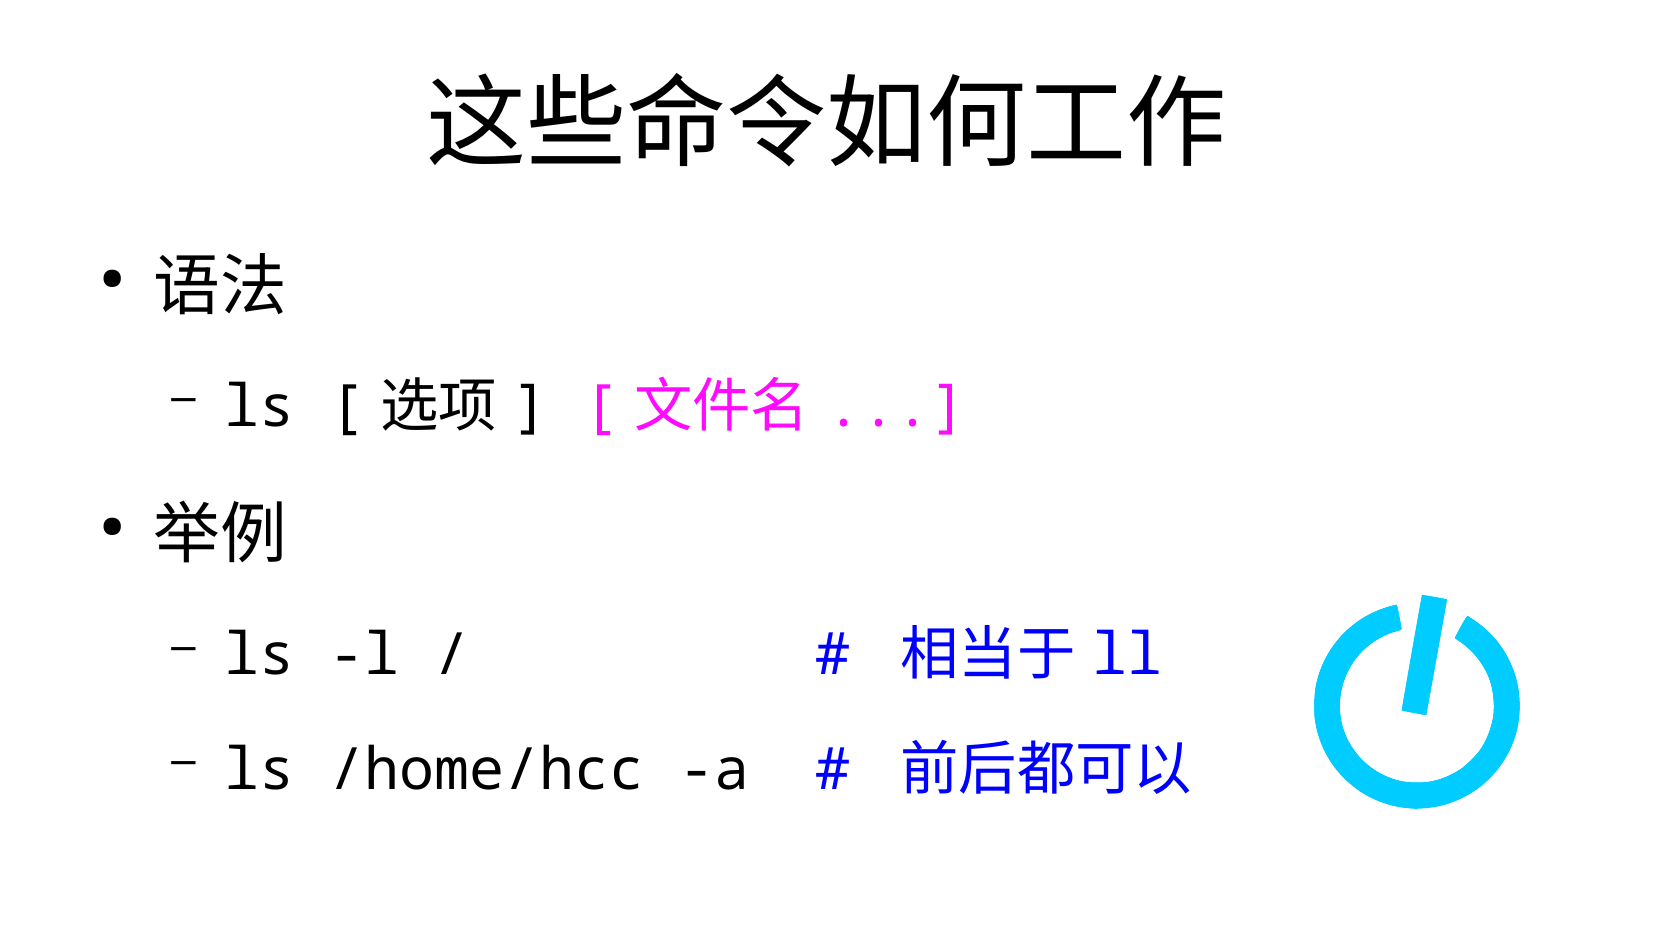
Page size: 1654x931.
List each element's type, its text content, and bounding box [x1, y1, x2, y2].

title 这些命令如何工作 [82, 37, 1571, 193]
list 语法 ls [选项] [文件名...] 举例 ls -l / # 相当于ll ls /home/hcc -a # 前后都可以 [82, 217, 1571, 875]
